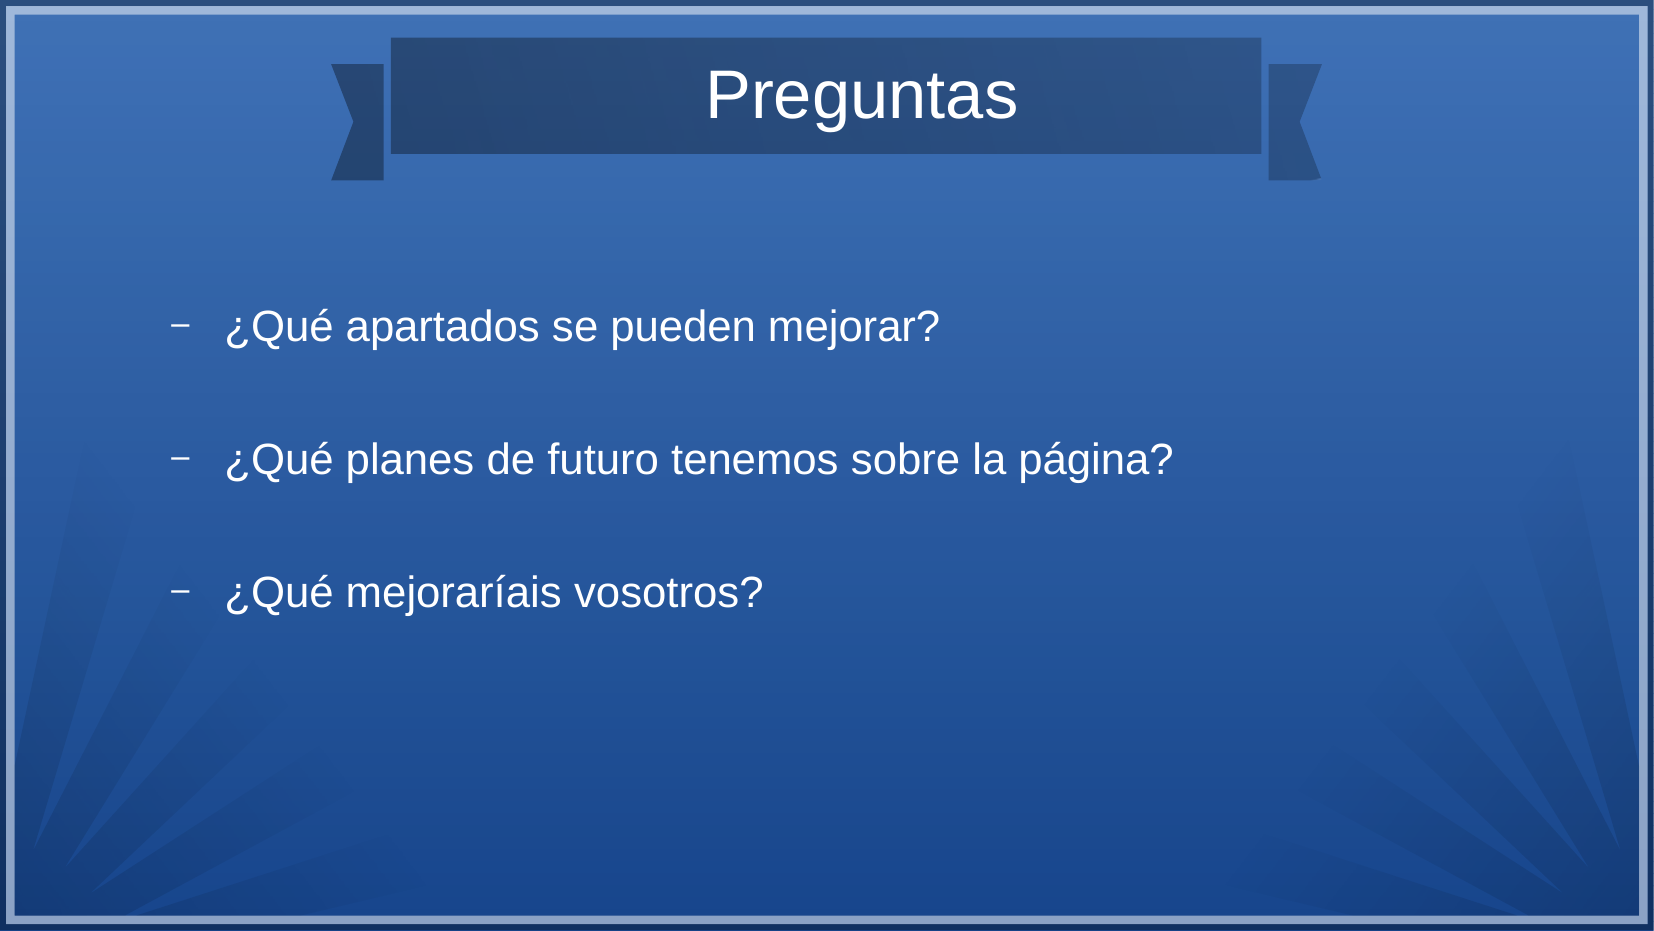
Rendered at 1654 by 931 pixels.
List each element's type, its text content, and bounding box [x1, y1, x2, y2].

title Preguntas [389, 35, 1264, 154]
list ¿Qué apartados se pueden mejorar? ¿Qué planes de futuro tenemos sobre la página? ¿Qué mejoraríais vosotros? [82, 224, 1571, 848]
